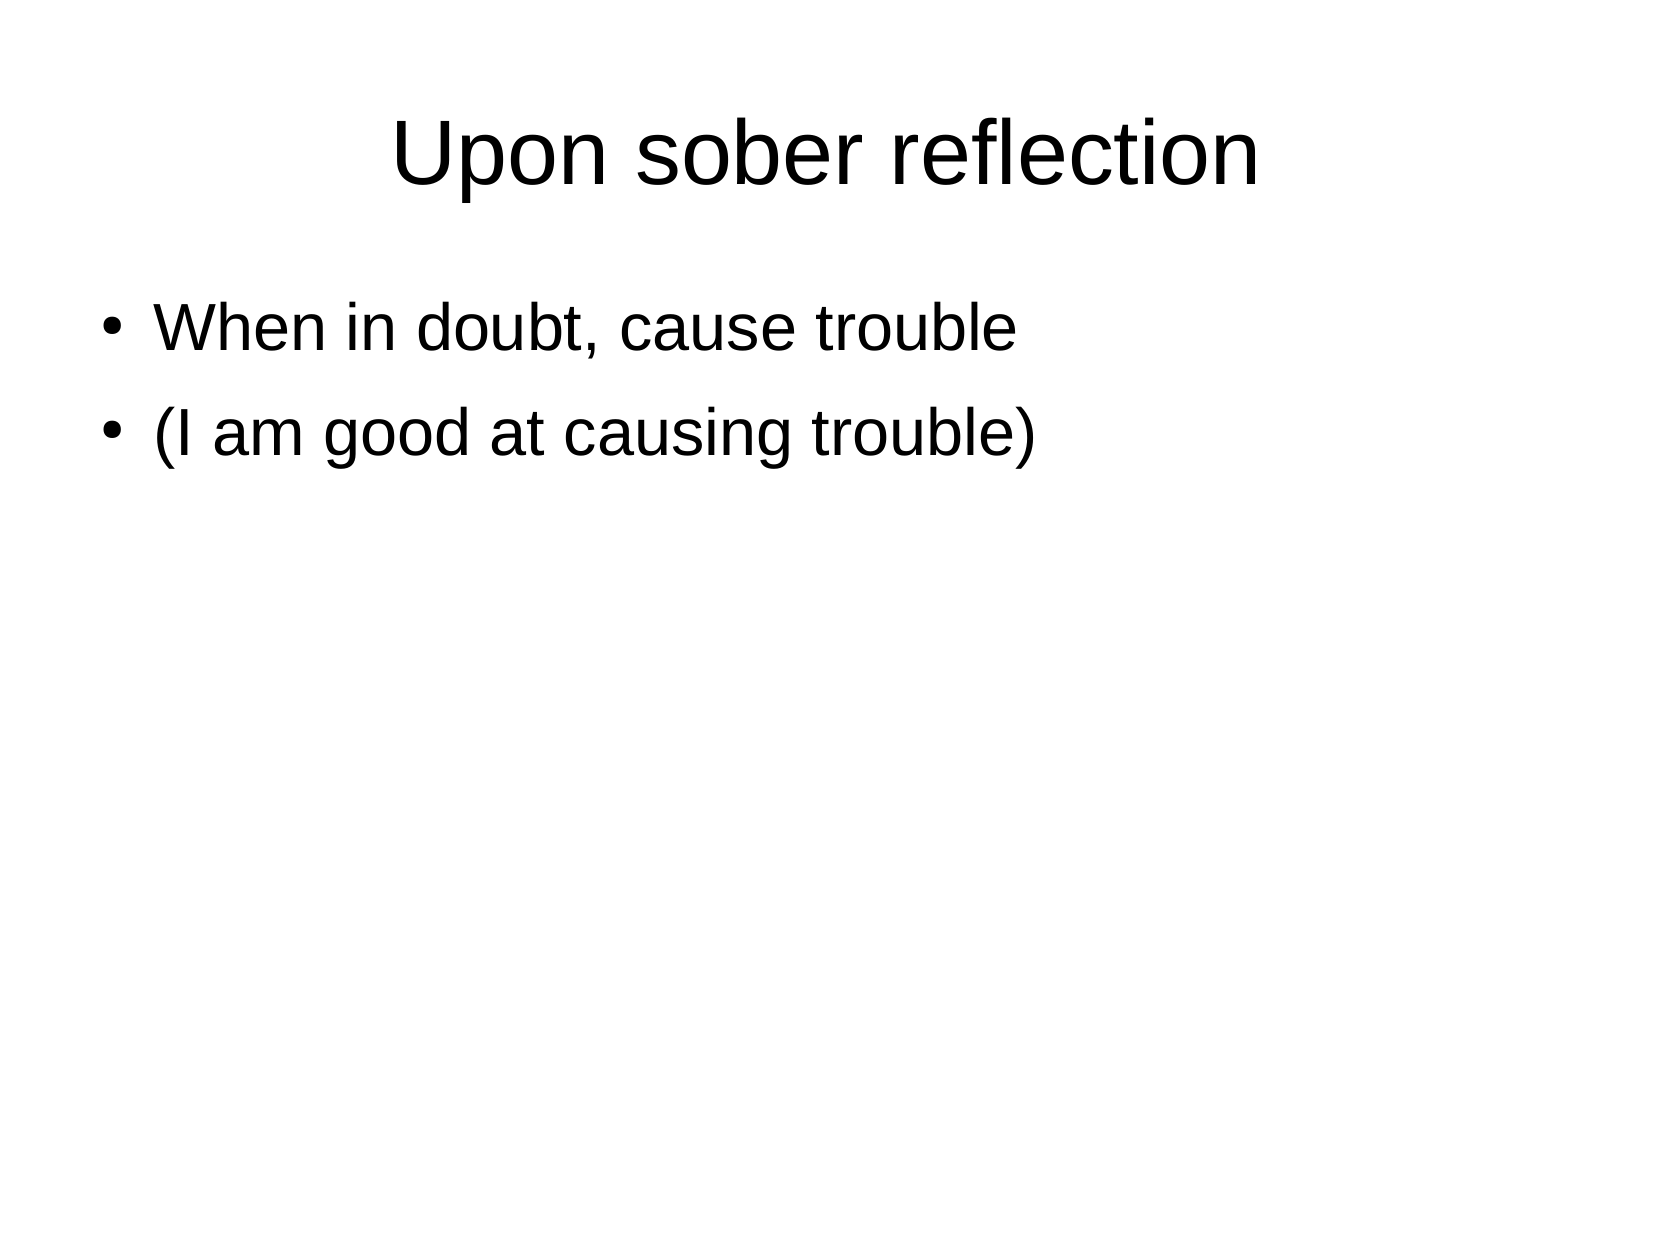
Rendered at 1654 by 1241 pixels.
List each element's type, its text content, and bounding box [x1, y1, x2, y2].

list When in doubt, cause trouble (I am good at causing trouble) [82, 290, 1538, 1010]
title Upon sober reflection [82, 49, 1571, 257]
